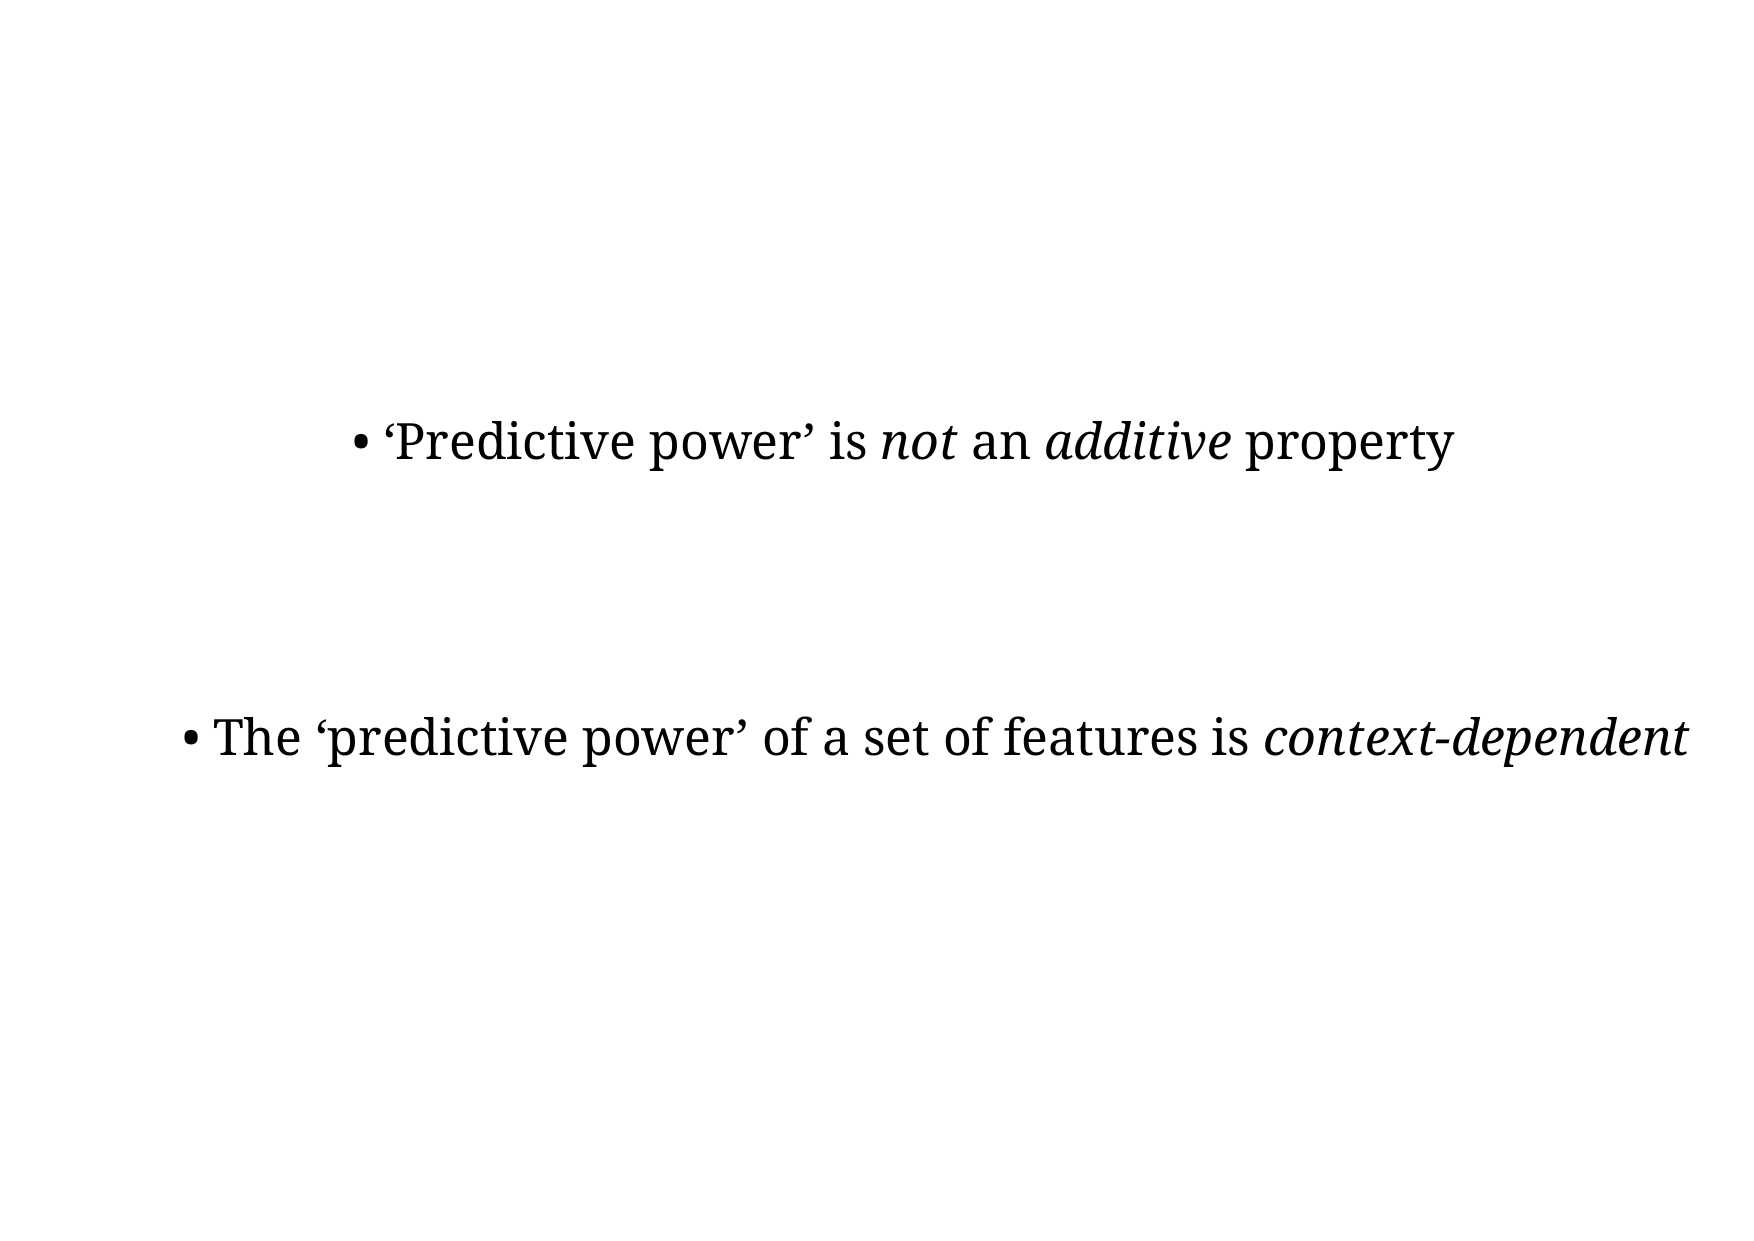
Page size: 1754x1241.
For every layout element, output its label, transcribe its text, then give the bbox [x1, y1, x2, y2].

text_box • ‘Predictive power’ is not an additive property [337, 398, 1389, 465]
text_box • The ‘predictive power’ of a set of features is context-dependent [167, 694, 1587, 760]
